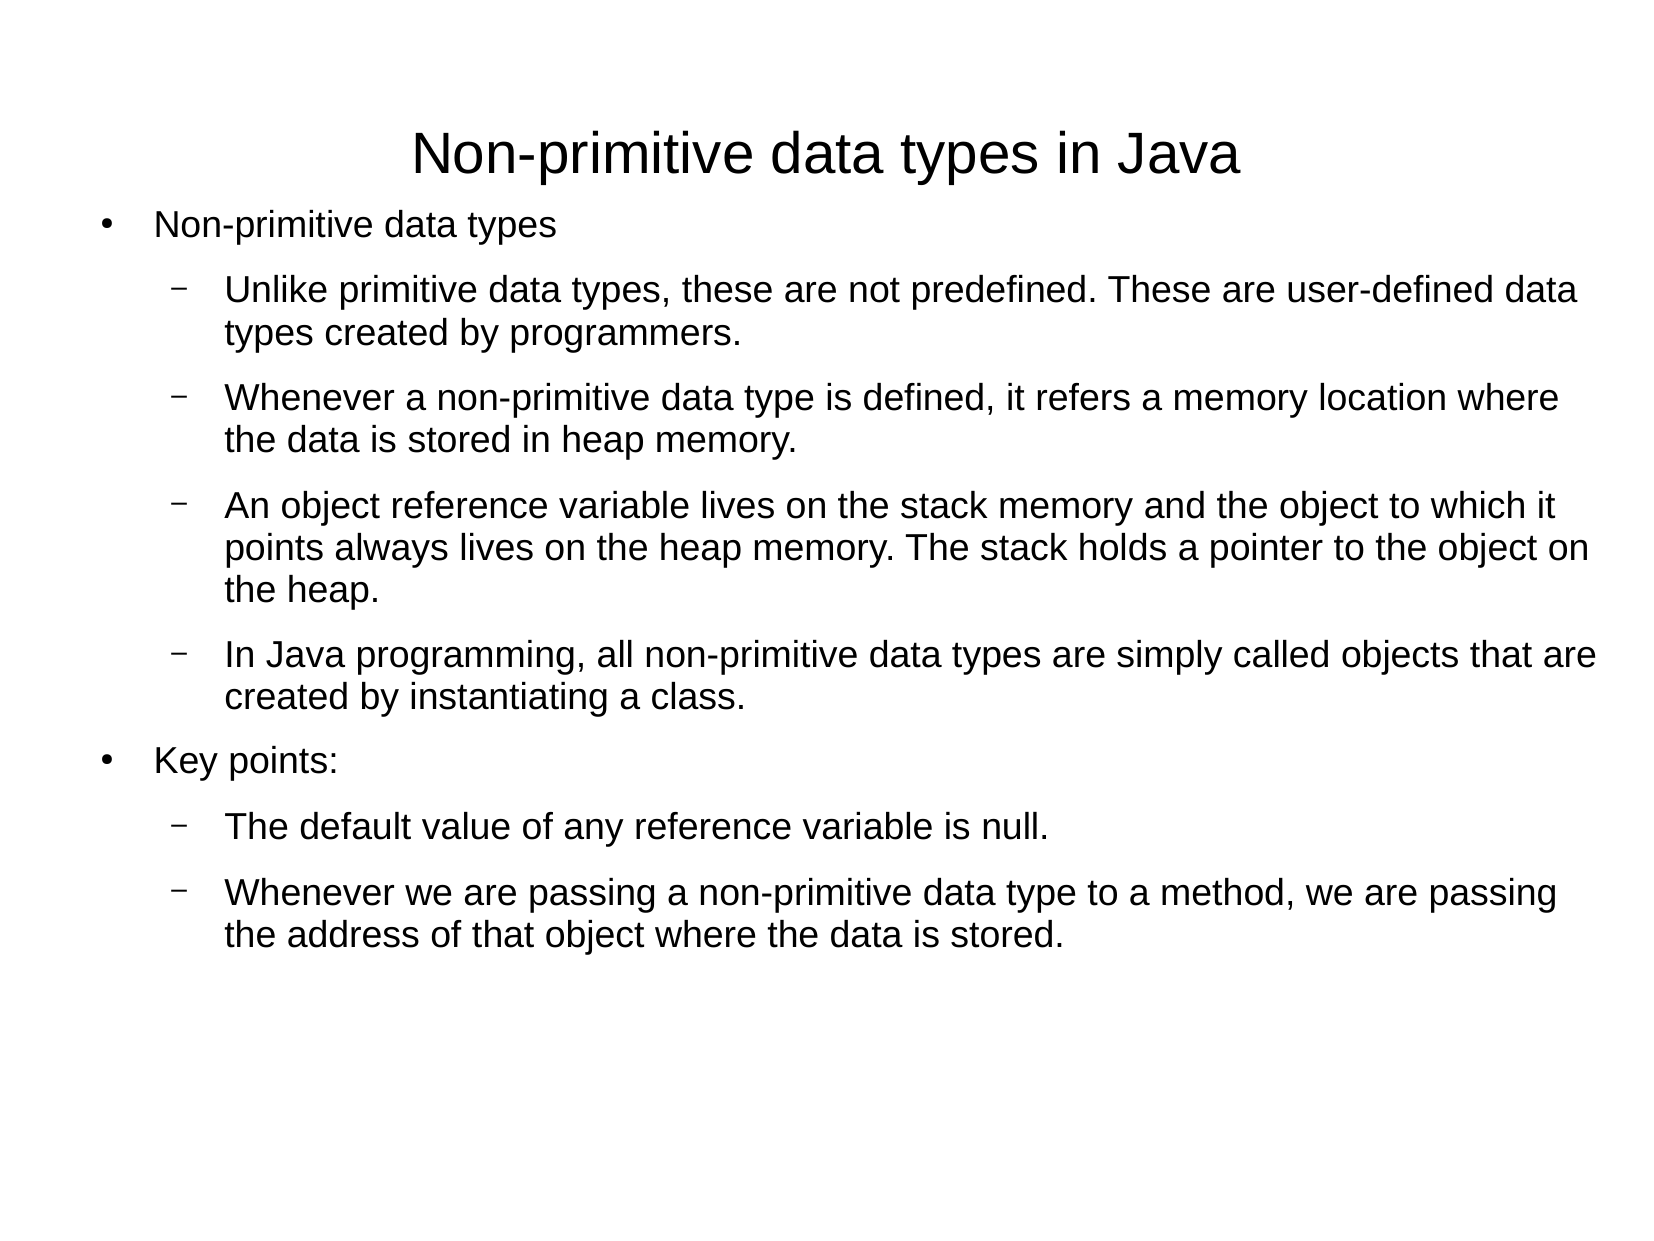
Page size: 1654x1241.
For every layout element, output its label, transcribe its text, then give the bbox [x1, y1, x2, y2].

list Non-primitive data types Unlike primitive data types, these are not predefined. These are user-defined data types created by programmers. Whenever a non-primitive data type is defined, it refers a memory location where the data is stored in heap memory. An object reference variable lives on the stack memory and the object to which it points always lives on the heap memory. The stack holds a pointer to the object on the heap. In Java programming, all non-primitive data types are simply called objects that are created by instantiating a class. Key points: The default value of any reference variable is null. Whenever we are passing a non-primitive data type to a method, we are passing the address of that object where the data is stored. [82, 203, 1619, 1135]
title Non-primitive data types in Java [82, 49, 1571, 203]
